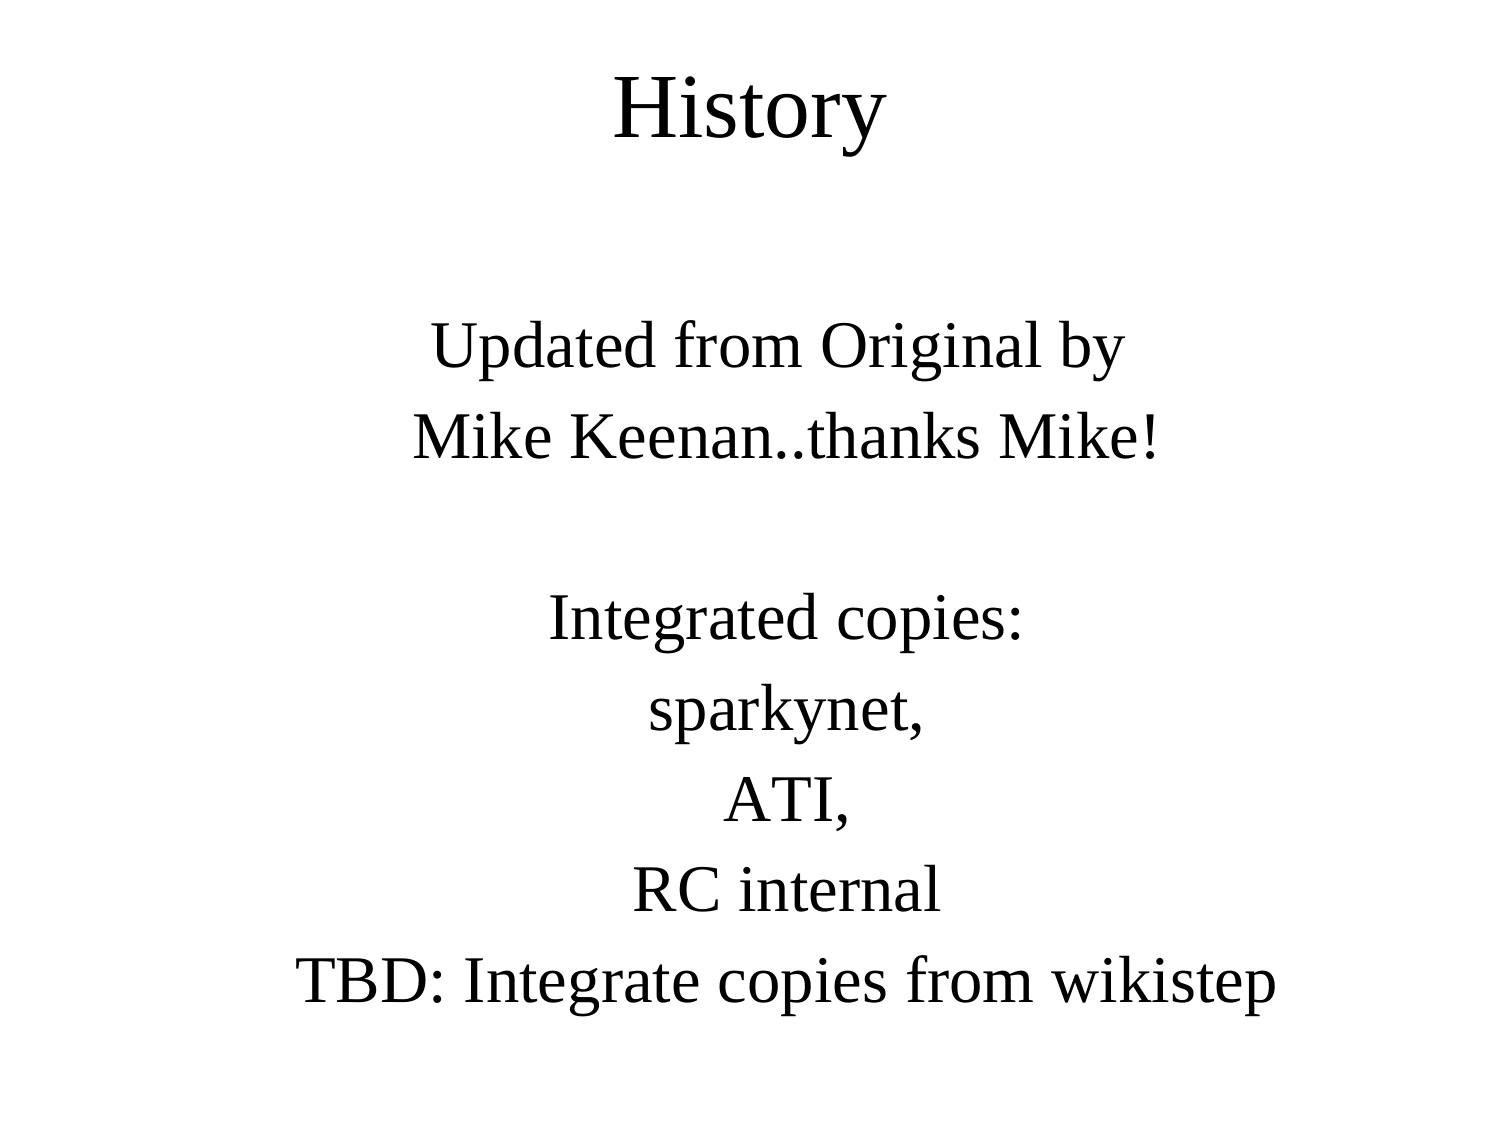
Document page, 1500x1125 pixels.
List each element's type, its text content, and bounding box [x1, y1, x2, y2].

title History [112, 19, 1388, 193]
subtitle Updated from Original by Mike Keenan..thanks Mike! Integrated copies: sparkynet, ATI, RC internal TBD: Integrate copies from wikistep [112, 307, 1388, 1018]
